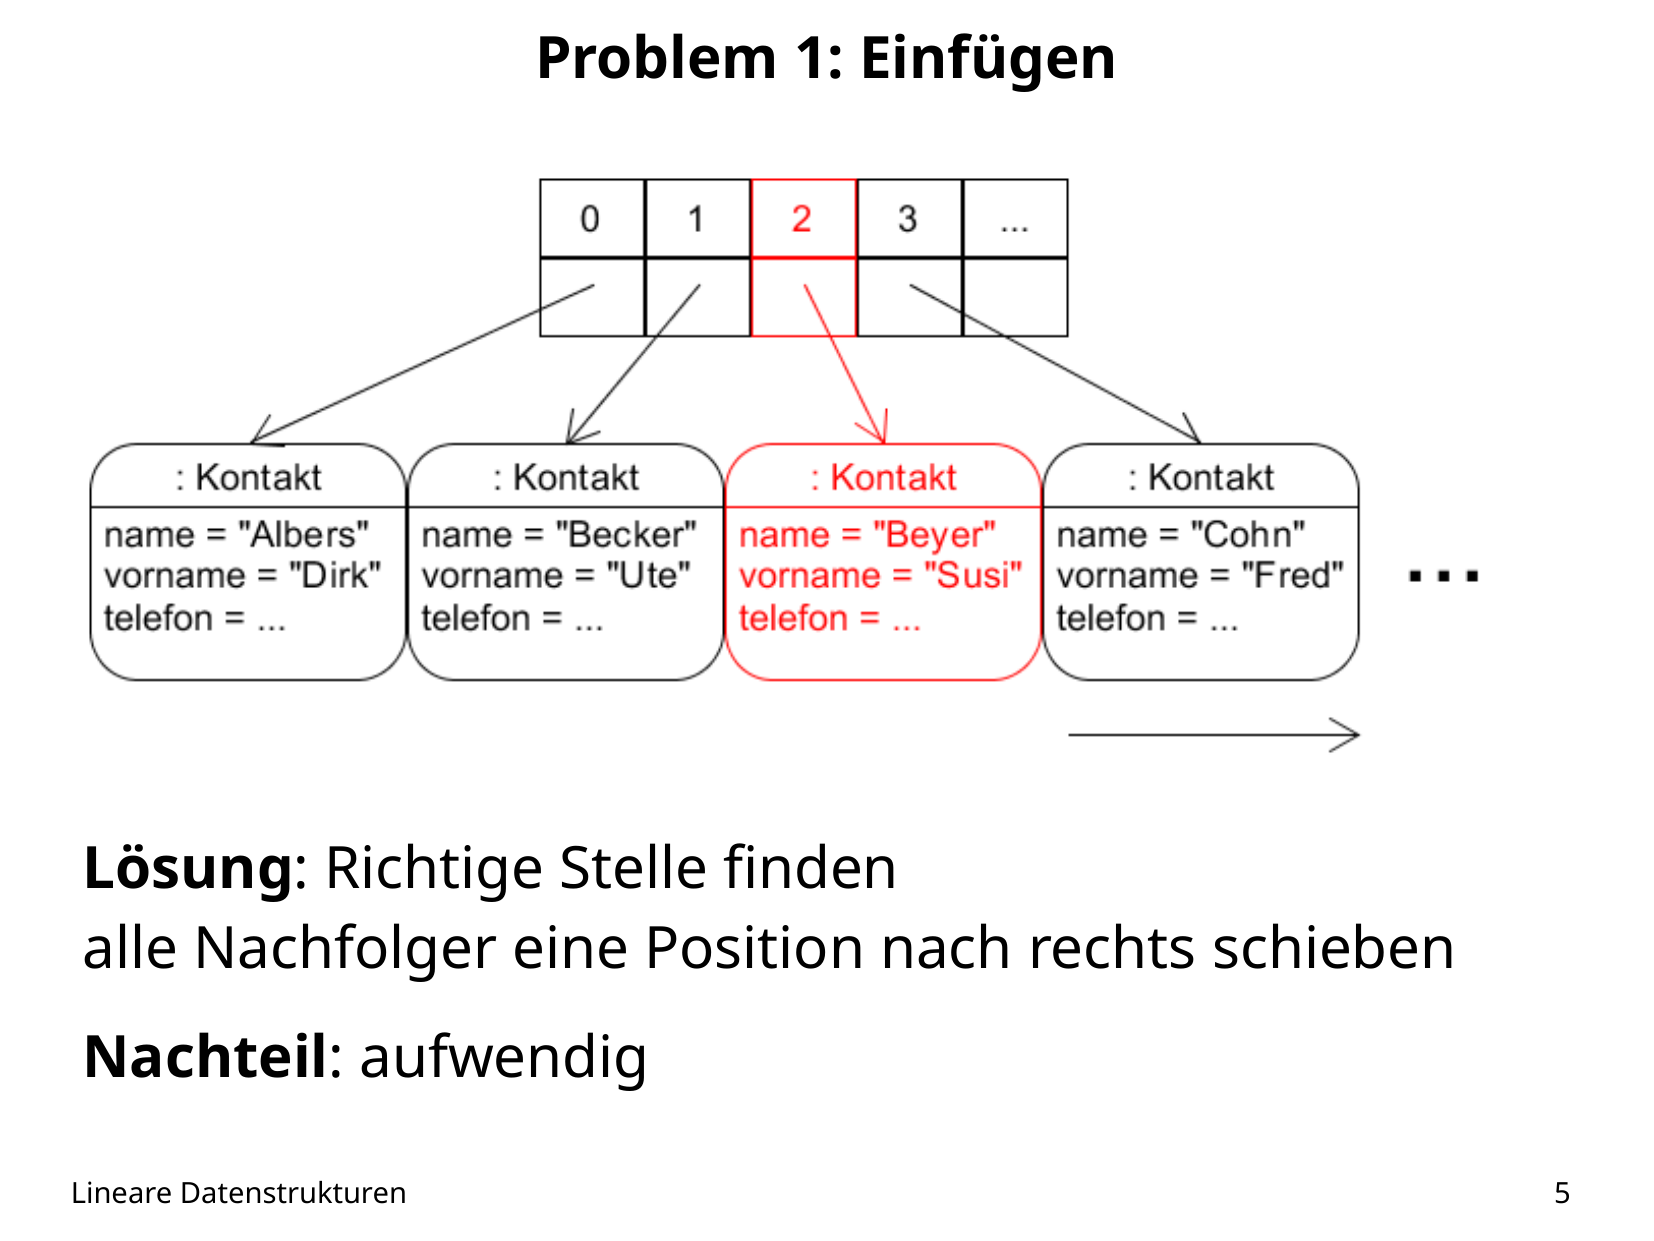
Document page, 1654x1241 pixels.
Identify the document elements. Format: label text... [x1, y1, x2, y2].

list Lösung: Richtige Stelle finden alle Nachfolger eine Position nach rechts schieben Nachteil: aufwendig [82, 826, 1630, 1146]
picture [88, 177, 1521, 763]
title Problem 1: Einfügen [0, 5, 1654, 107]
